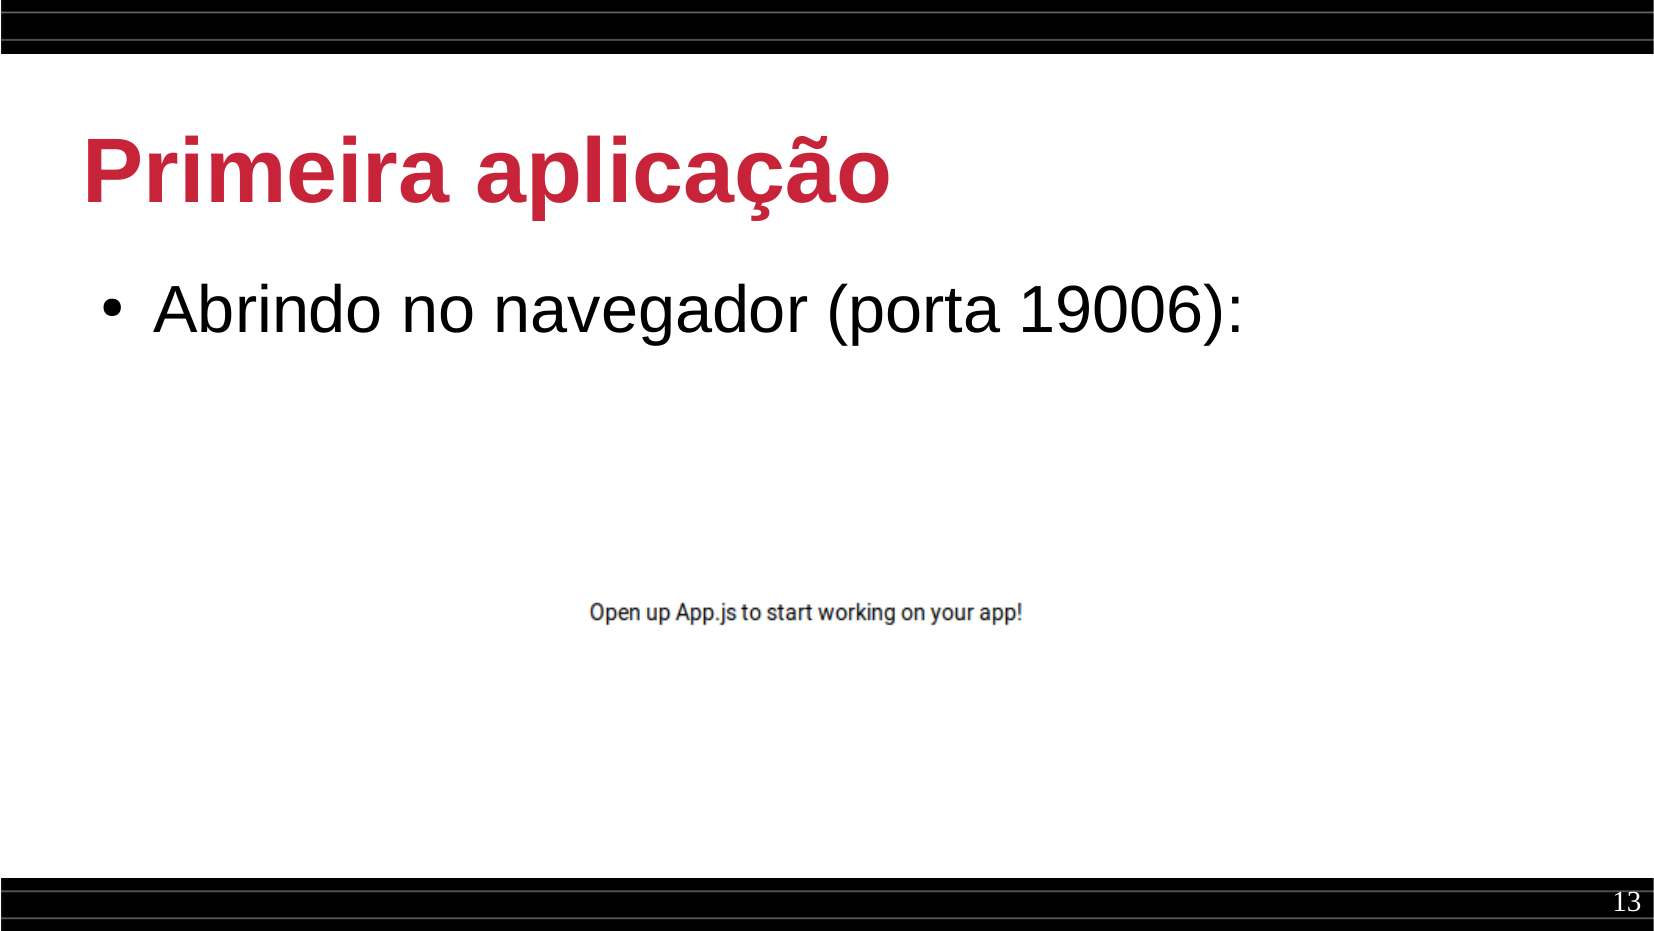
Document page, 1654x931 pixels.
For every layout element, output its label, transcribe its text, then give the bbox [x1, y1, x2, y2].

picture [1, 0, 1654, 54]
title Primeira aplicação [82, 92, 1571, 249]
picture [1, 878, 1654, 931]
picture [427, 403, 1236, 719]
list Abrindo no navegador (porta 19006): [82, 271, 1571, 758]
